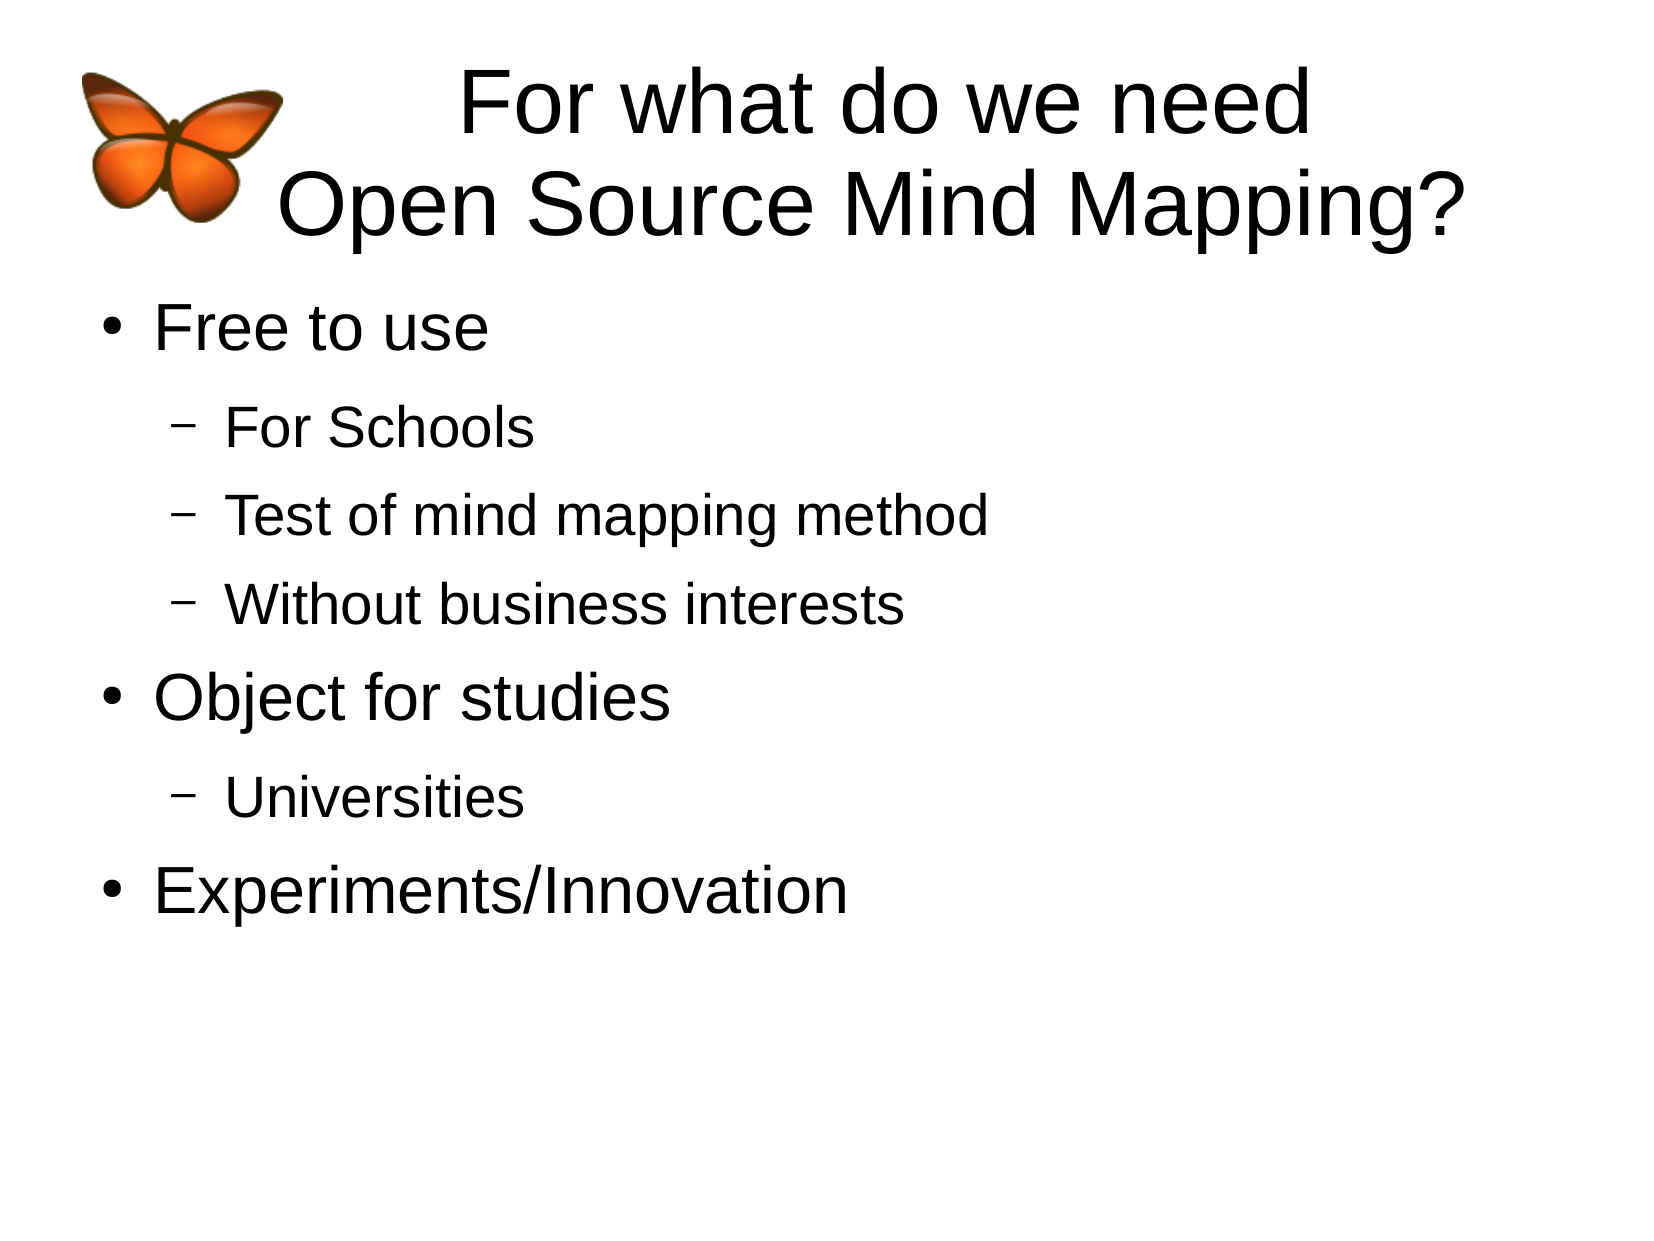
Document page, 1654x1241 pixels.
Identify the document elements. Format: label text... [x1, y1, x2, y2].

picture [82, 48, 283, 248]
list Free to use For Schools Test of mind mapping method Without business interests Object for studies Universities Experiments/Innovation [82, 290, 1571, 1010]
title For what do we need Open Source Mind Mapping? [200, 49, 1571, 257]
